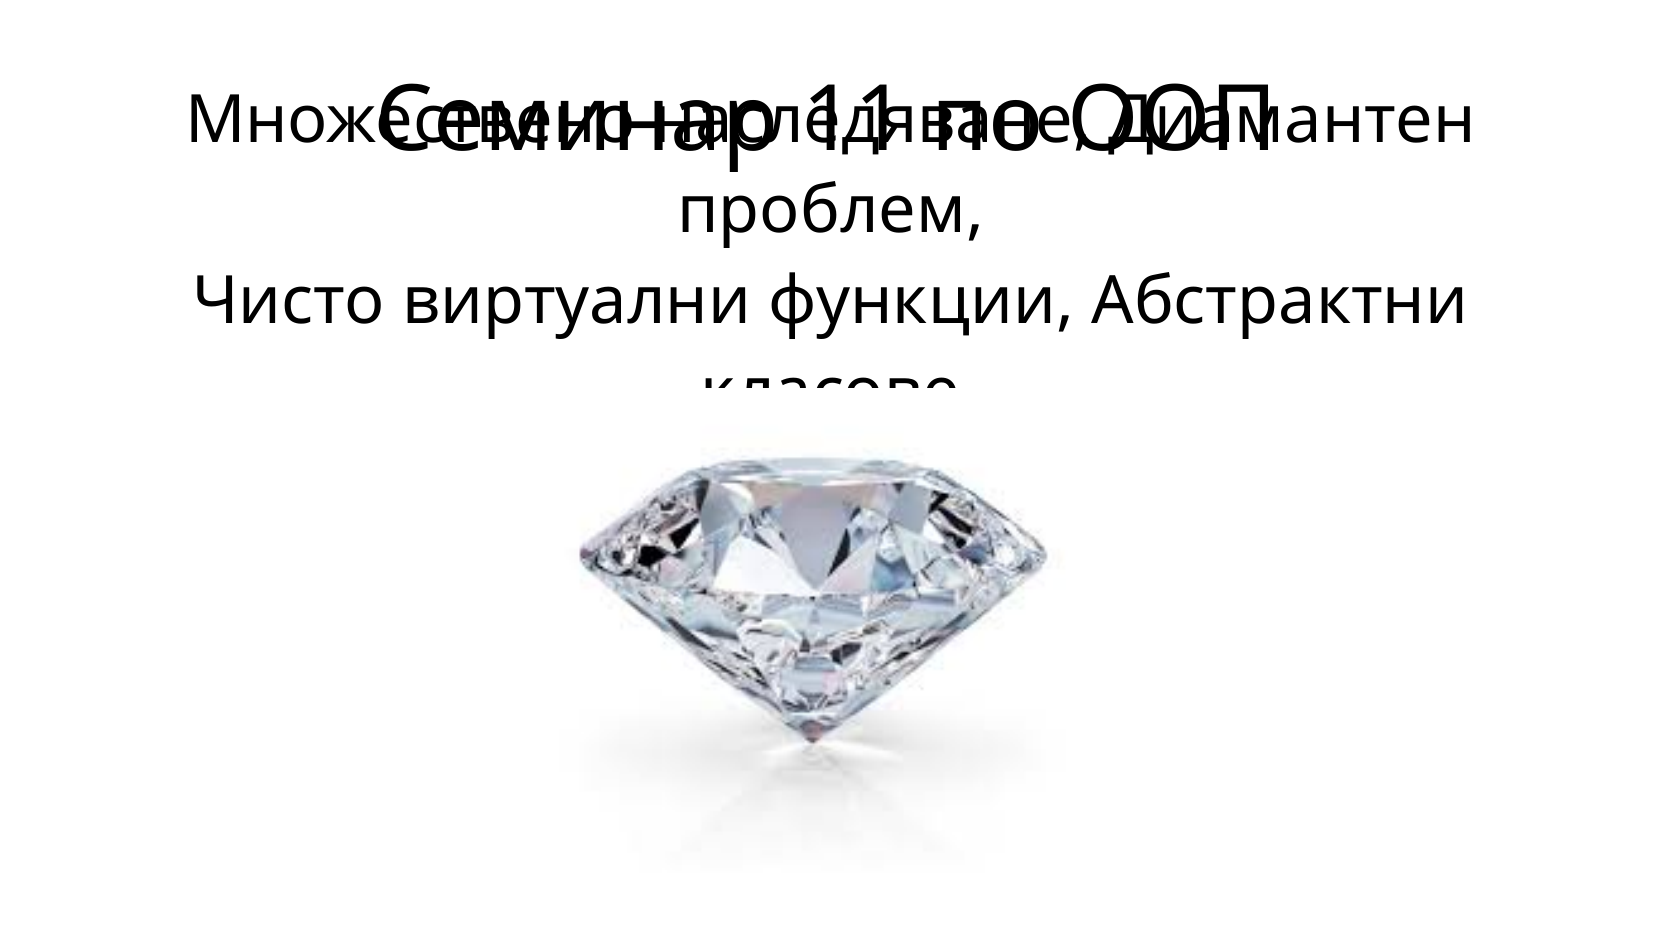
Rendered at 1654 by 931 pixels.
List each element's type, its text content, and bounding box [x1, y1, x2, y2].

title Семинар 11 по ООП [82, 37, 1571, 193]
subtitle Множествено наследяване, Диамантен проблем, Чисто виртуални функции, Абстрактни класове [86, 179, 1576, 326]
picture [500, 388, 1126, 901]
